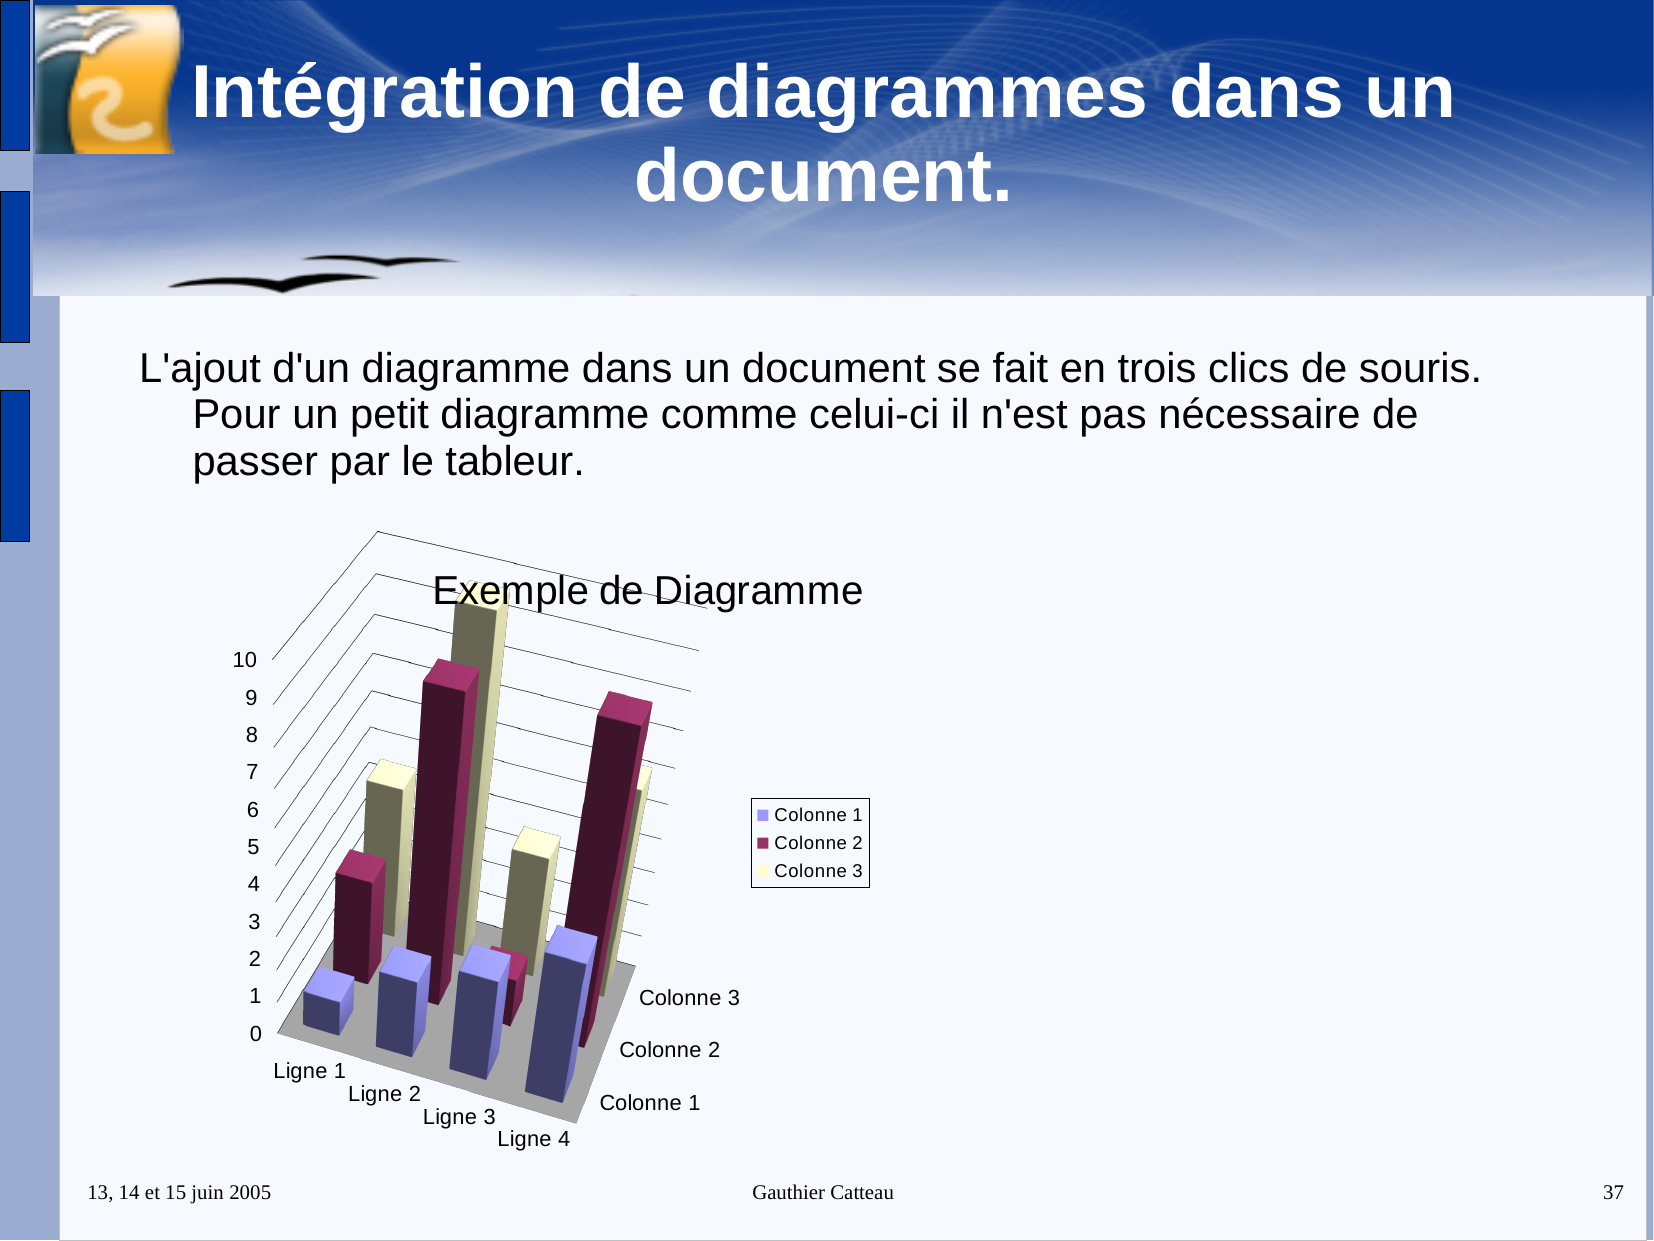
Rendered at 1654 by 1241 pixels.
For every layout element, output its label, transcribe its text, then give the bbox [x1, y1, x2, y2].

chart [206, 531, 886, 1152]
title Intégration de diagrammes dans un document. [118, 29, 1531, 237]
list L'ajout d'un diagramme dans un document se fait en trois clics de souris. Pour un petit diagramme comme celui-ci il n'est pas nécessaire de passer par le tableur. [121, 344, 1534, 532]
picture [33, 0, 1654, 296]
